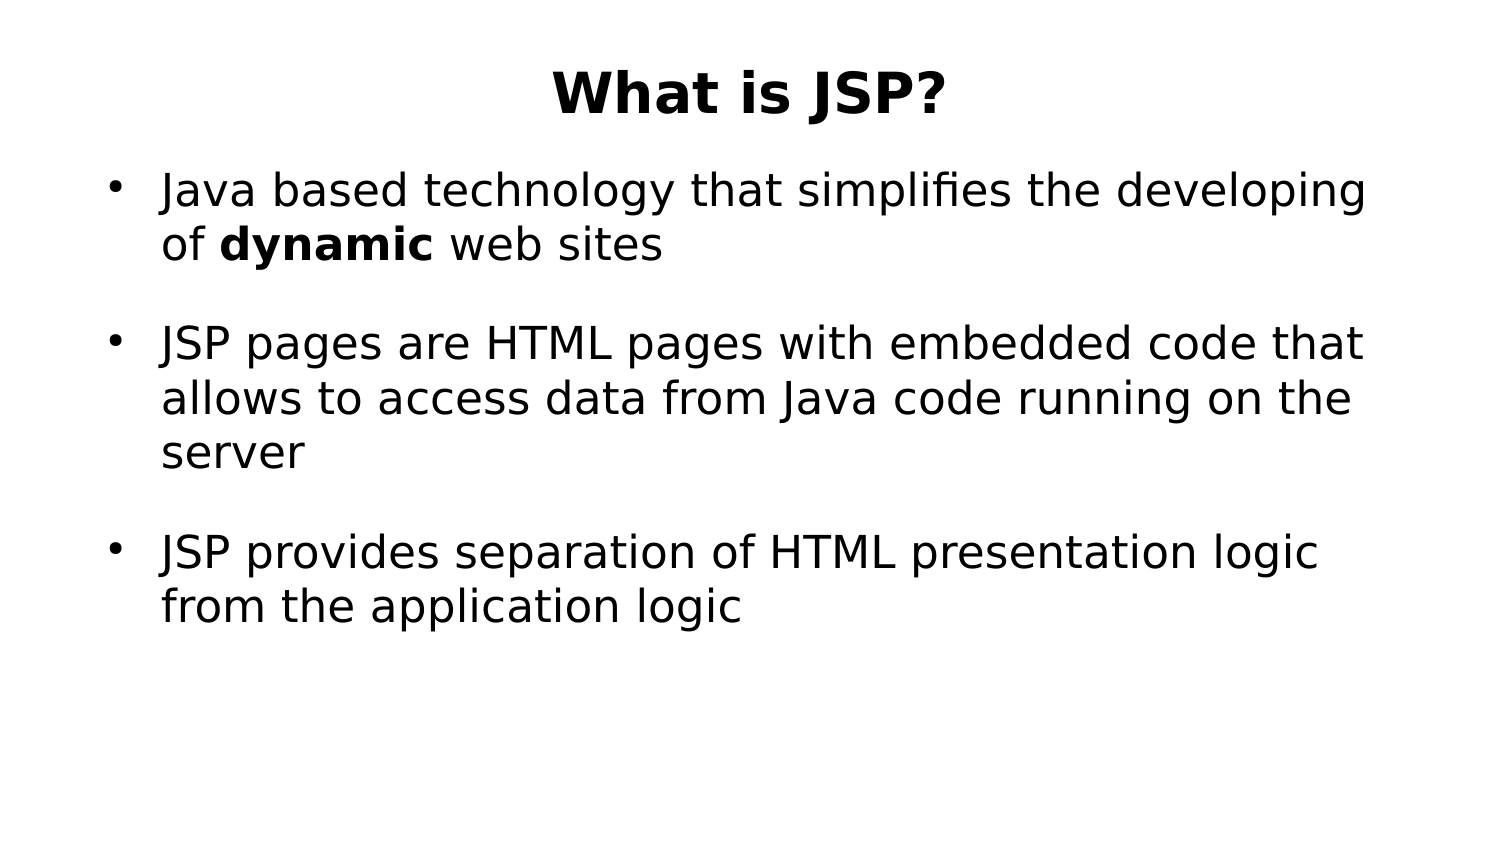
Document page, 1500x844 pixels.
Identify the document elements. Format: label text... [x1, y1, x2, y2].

list Java based technology that simplifies the developing of dynamic web sites JSP pages are HTML pages with embedded code that allows to access data from Java code running on the server JSP provides separation of HTML presentation logic from the application logic [75, 153, 1395, 807]
title What is JSP? [75, 33, 1425, 133]
